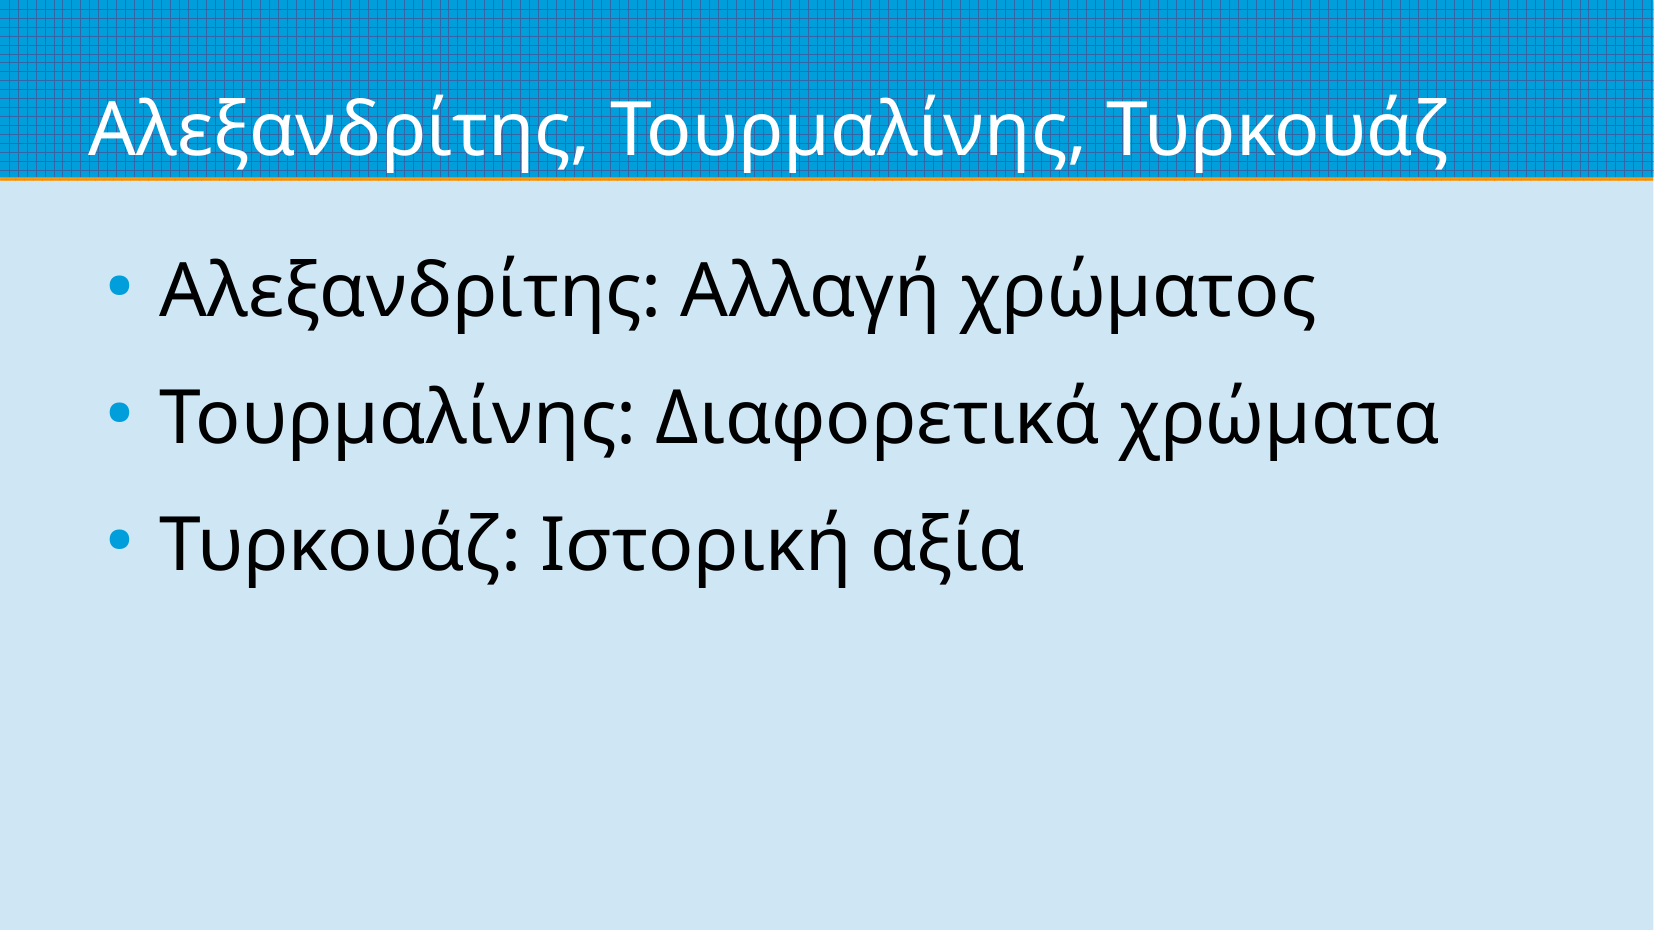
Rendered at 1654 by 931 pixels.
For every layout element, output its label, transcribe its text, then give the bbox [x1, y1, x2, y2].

list Αλεξανδρίτης: Αλλαγή χρώματος Τουρμαλίνης: Διαφορετικά χρώματα Τυρκουάζ: Ιστορική αξία [88, 236, 1565, 813]
title Αλεξανδρίτης, Τουρμαλίνης, Τυρκουάζ [88, 14, 1565, 178]
